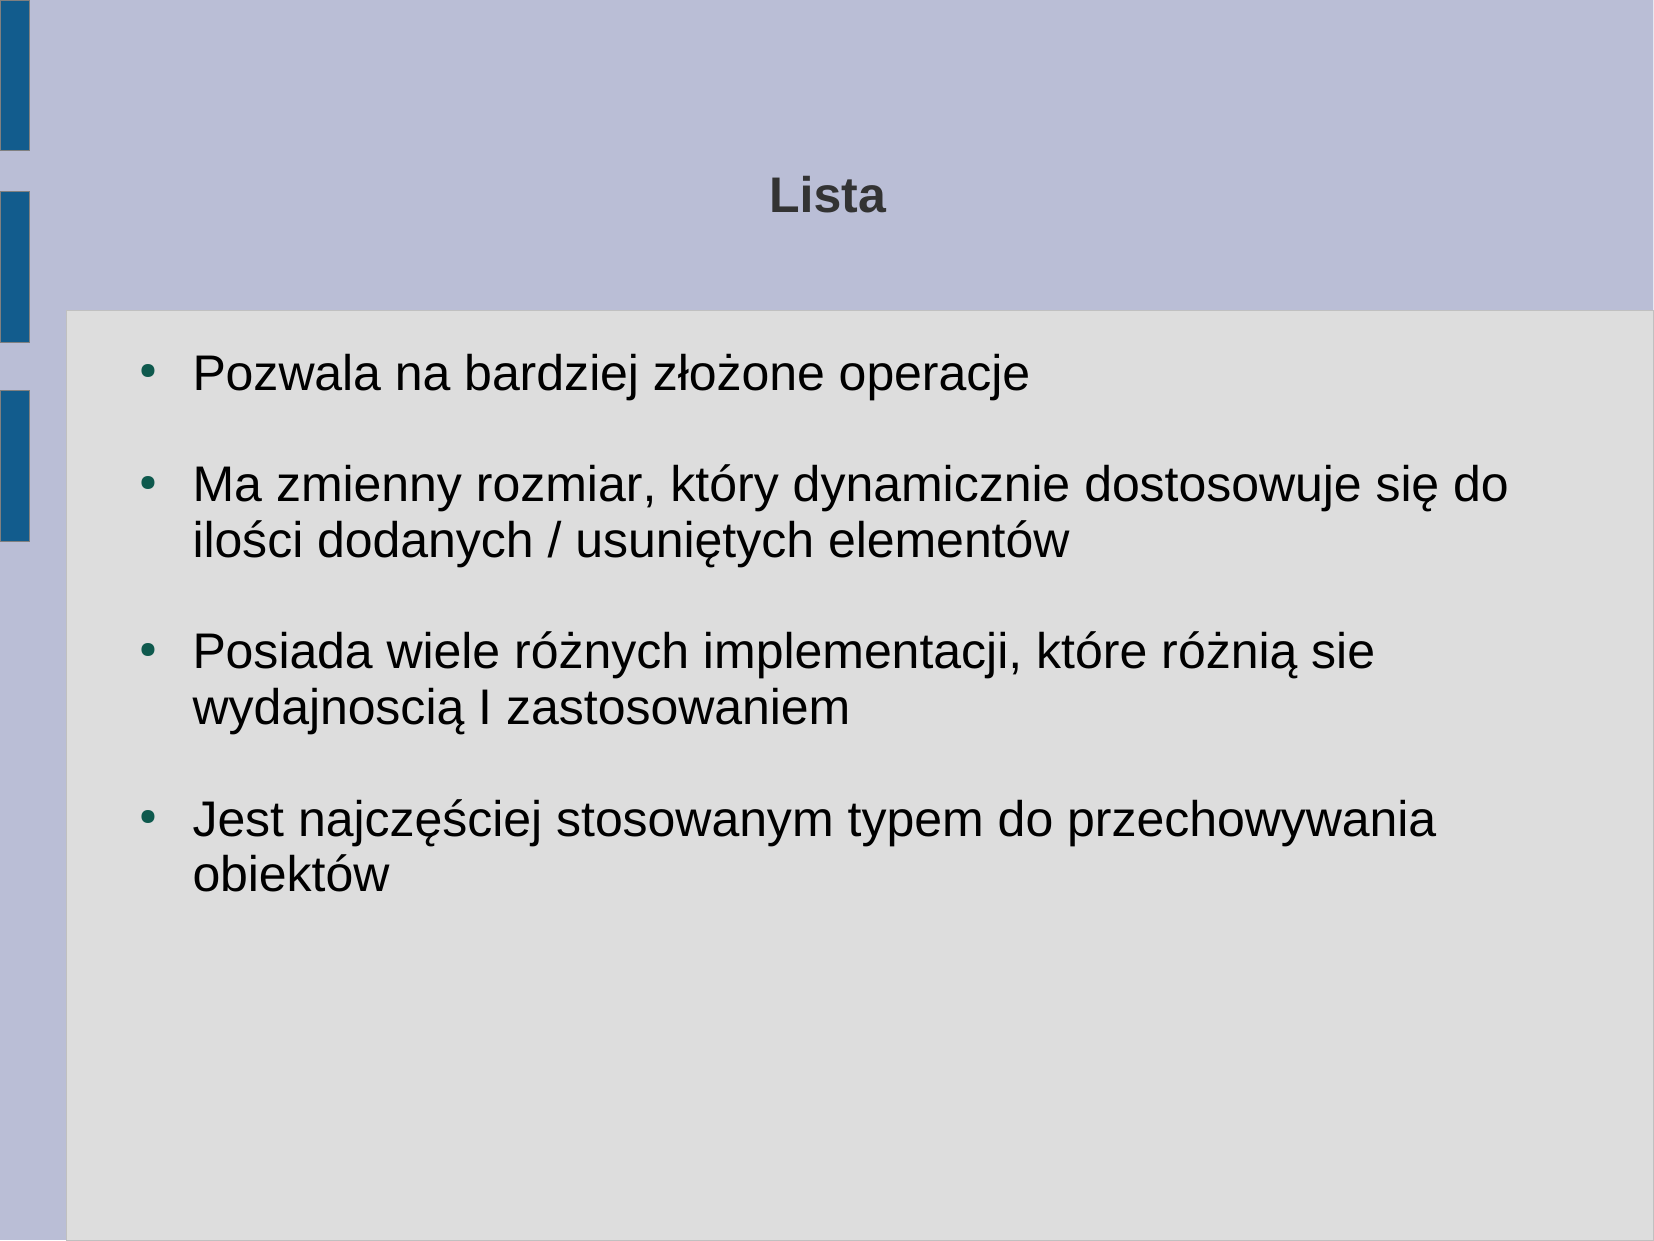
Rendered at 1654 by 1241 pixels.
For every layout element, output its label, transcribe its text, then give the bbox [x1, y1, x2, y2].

title Lista [121, 91, 1534, 299]
list Pozwala na bardziej złożone operacje Ma zmienny rozmiar, który dynamicznie dostosowuje się do ilości dodanych / usuniętych elementów Posiada wiele różnych implementacji, które różnią sie wydajnoscią I zastosowaniem Jest najczęściej stosowanym typem do przechowywania obiektów [121, 344, 1534, 1127]
